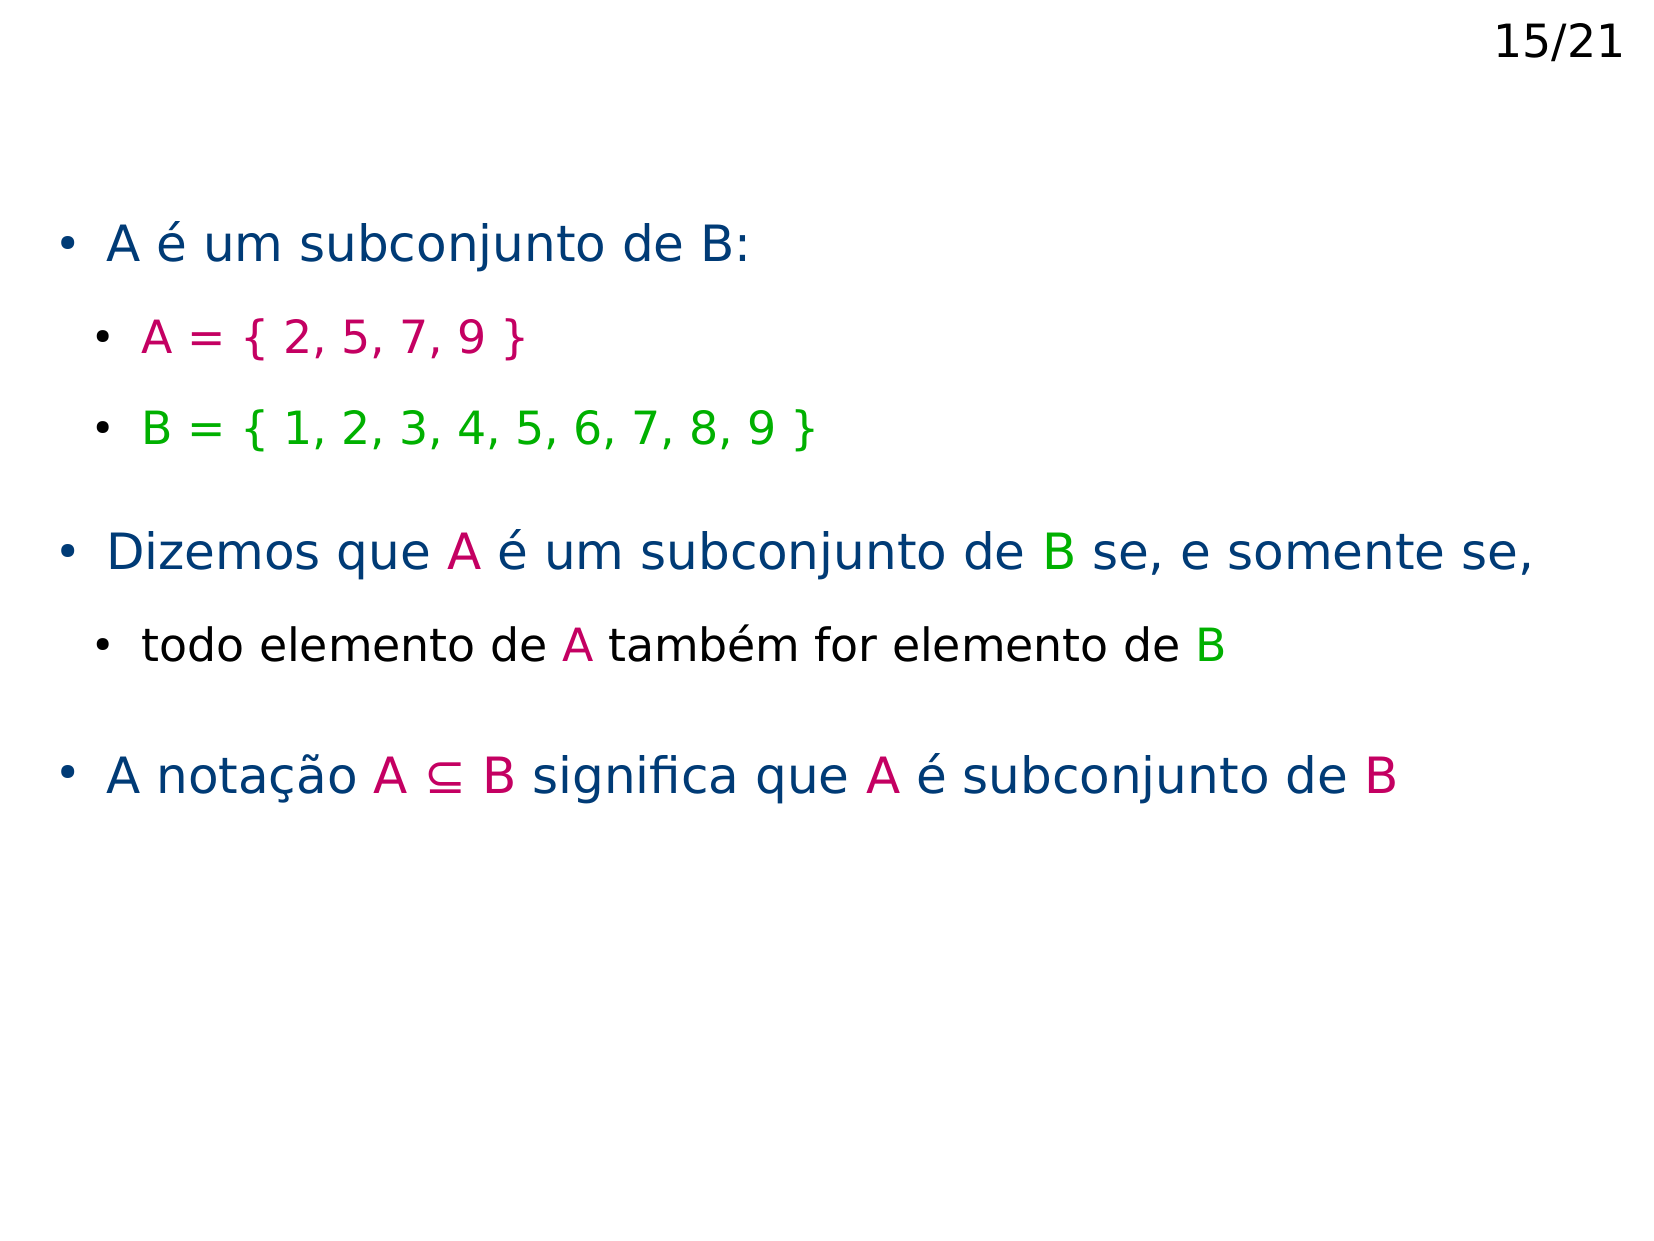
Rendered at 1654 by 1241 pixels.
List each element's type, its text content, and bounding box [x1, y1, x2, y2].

list A é um subconjunto de B: A = { 2, 5, 7, 9 } B = { 1, 2, 3, 4, 5, 6, 7, 8, 9 } Dizemos que A é um subconjunto de B se, e somente se, todo elemento de A também for elemento de B A notação A ⊆ B significa que A é subconjunto de B [59, 206, 1625, 1211]
